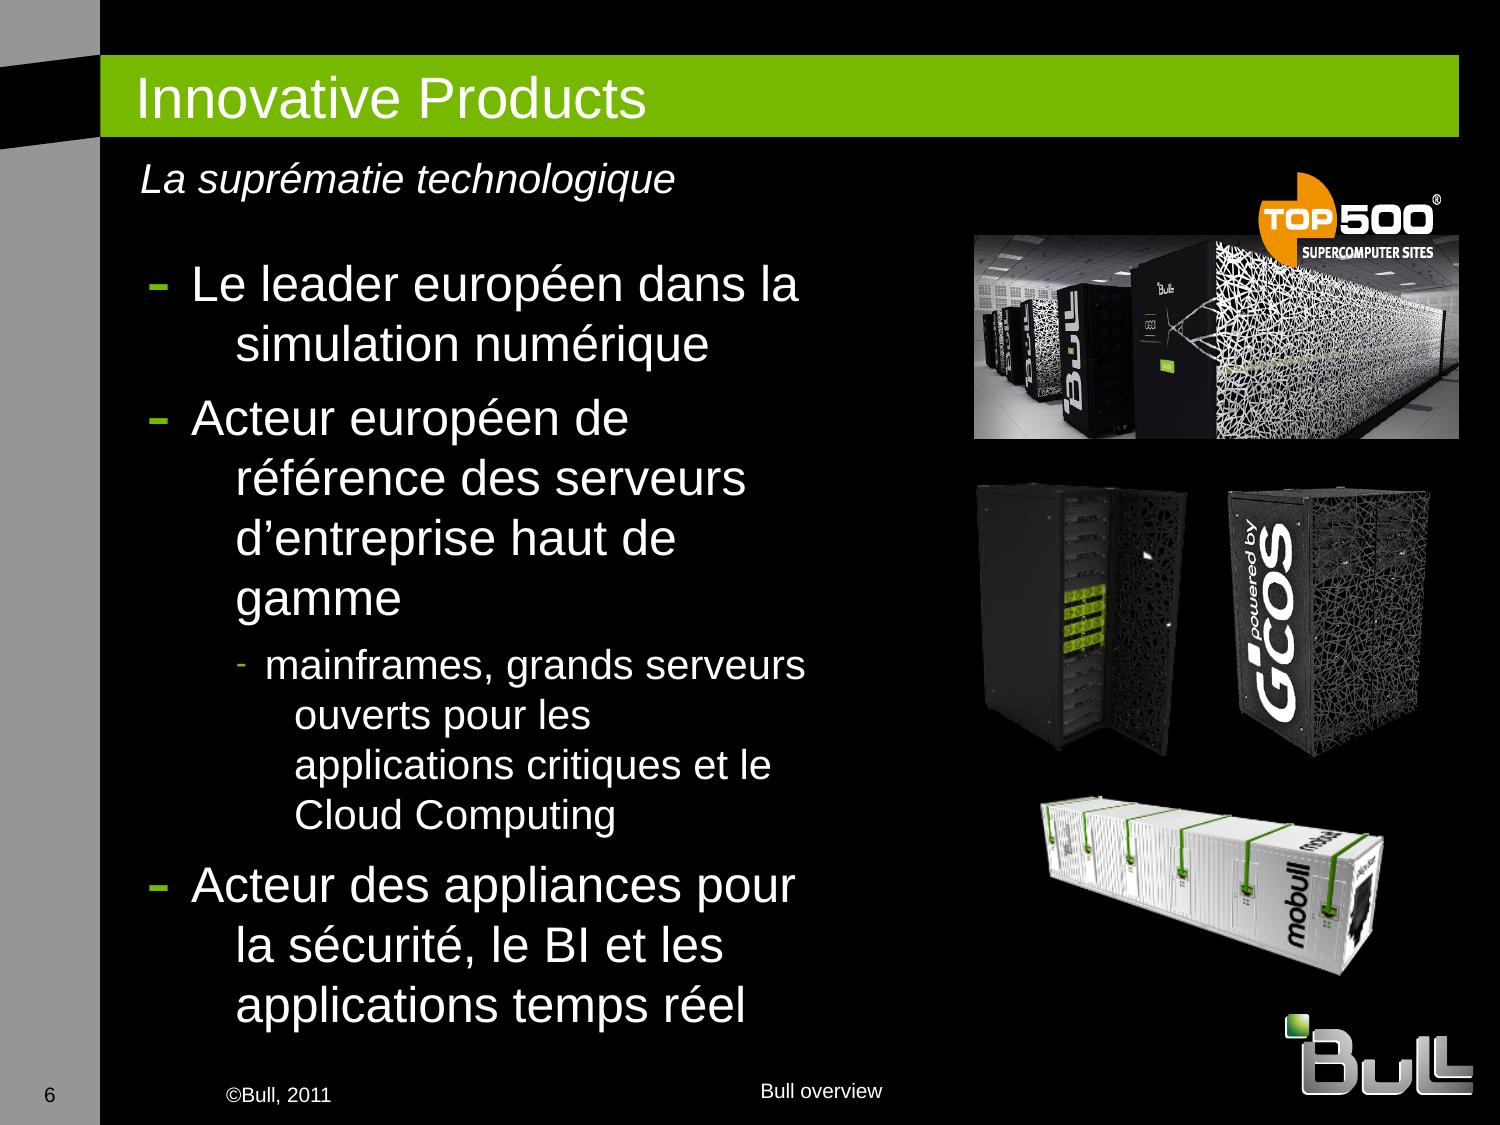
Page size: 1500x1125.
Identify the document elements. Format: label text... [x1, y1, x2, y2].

picture [1222, 479, 1438, 761]
picture [974, 172, 1459, 439]
title Innovative Products [135, 60, 1459, 143]
list Le leader européen dans la simulation numérique Acteur européen de référence des serveurs d’entreprise haut de gamme mainframes, grands serveurs ouverts pour les applications critiques et le Cloud Computing Acteur des appliances pour la sécurité, le BI et les applications temps réel [131, 243, 833, 929]
picture [974, 479, 1191, 761]
picture [1033, 786, 1384, 977]
picture [1285, 1014, 1474, 1095]
text_box La suprématie technologique [125, 144, 692, 210]
